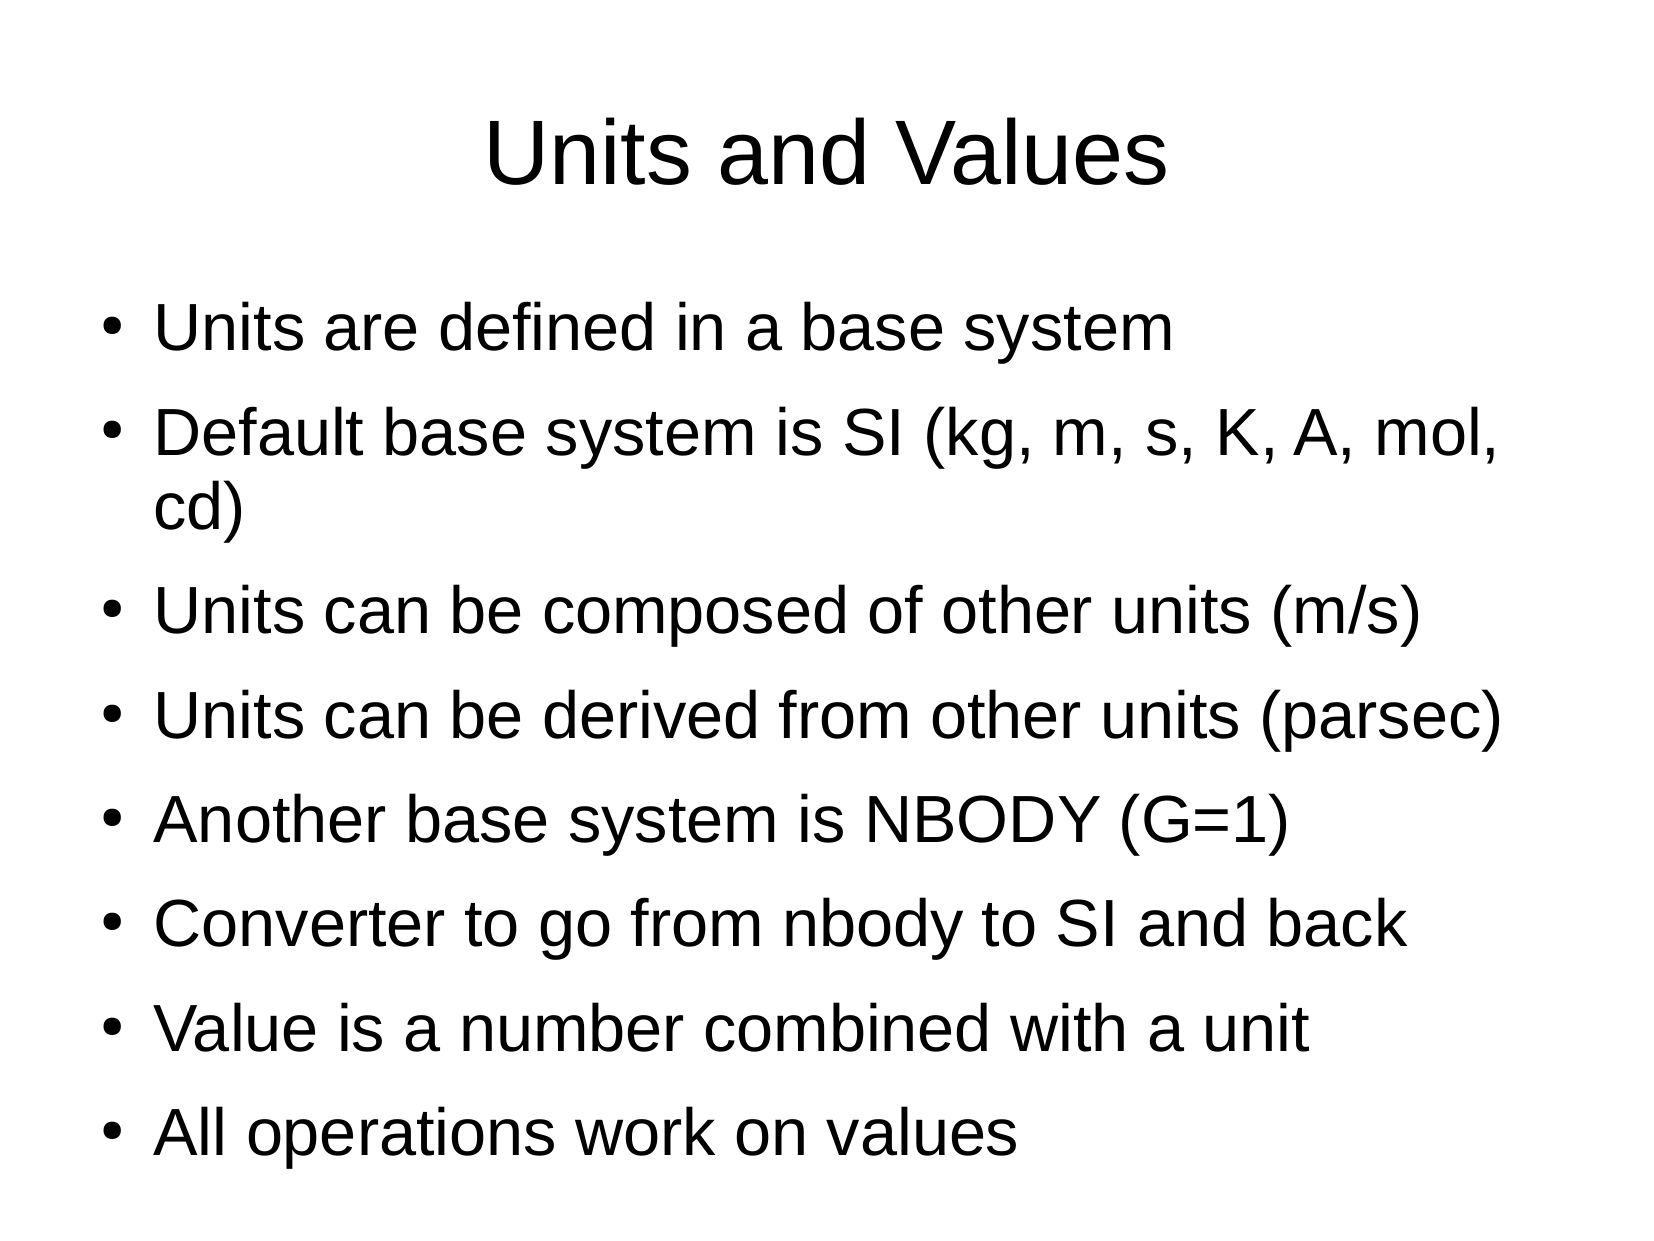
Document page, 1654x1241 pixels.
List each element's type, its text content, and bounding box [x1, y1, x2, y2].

list Units are defined in a base system Default base system is SI (kg, m, s, K, A, mol, cd) Units can be composed of other units (m/s) Units can be derived from other units (parsec) Another base system is NBODY (G=1) Converter to go from nbody to SI and back Value is a number combined with a unit All operations work on values [82, 290, 1571, 1168]
title Units and Values [82, 49, 1571, 257]
